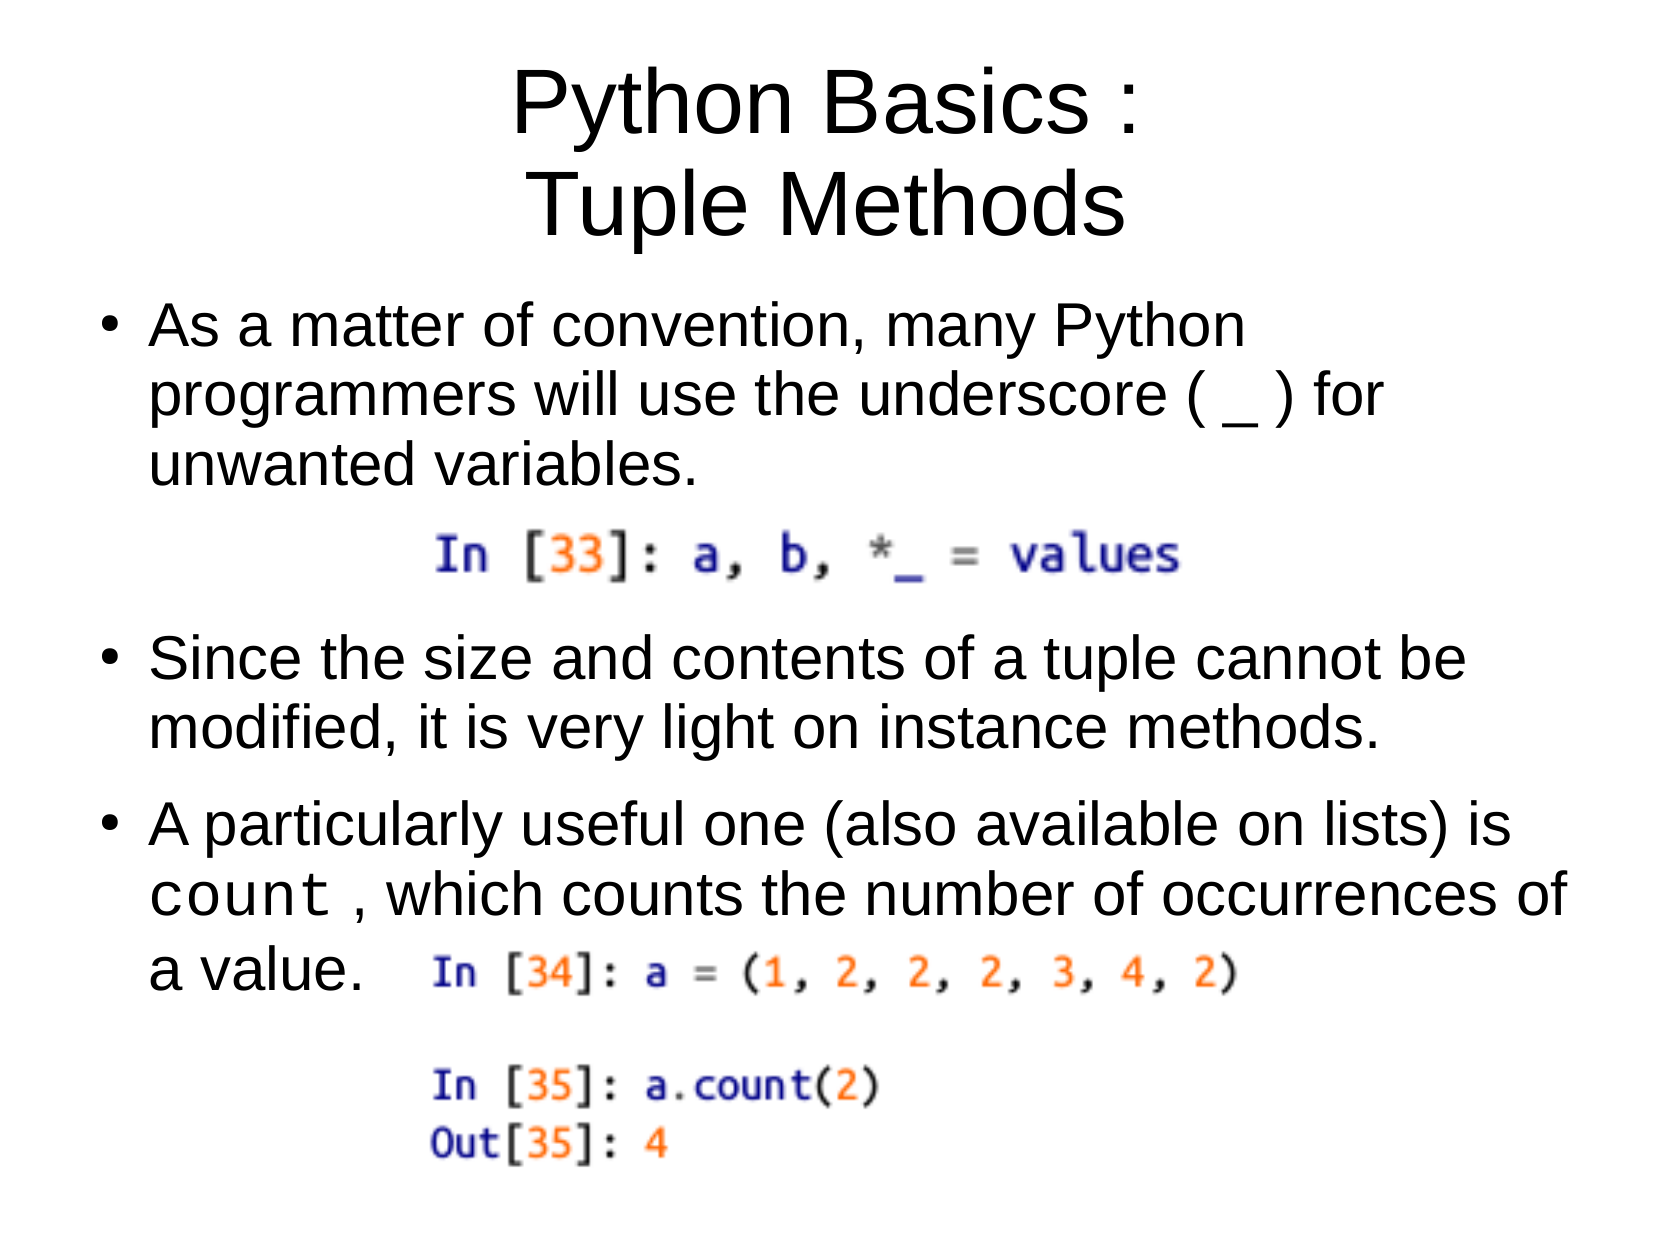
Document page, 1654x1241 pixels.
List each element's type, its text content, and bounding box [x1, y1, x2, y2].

title Python Basics : Tuple Methods [82, 49, 1571, 257]
picture [420, 944, 1249, 1171]
list As a matter of convention, many Python programmers will use the underscore ( _ ) for unwanted variables. Since the size and contents of a tuple cannot be modified, it is very light on instance methods. A particularly useful one (also available on lists) is count , which counts the number of occurrences of a value. [82, 290, 1571, 1010]
picture [420, 517, 1221, 616]
